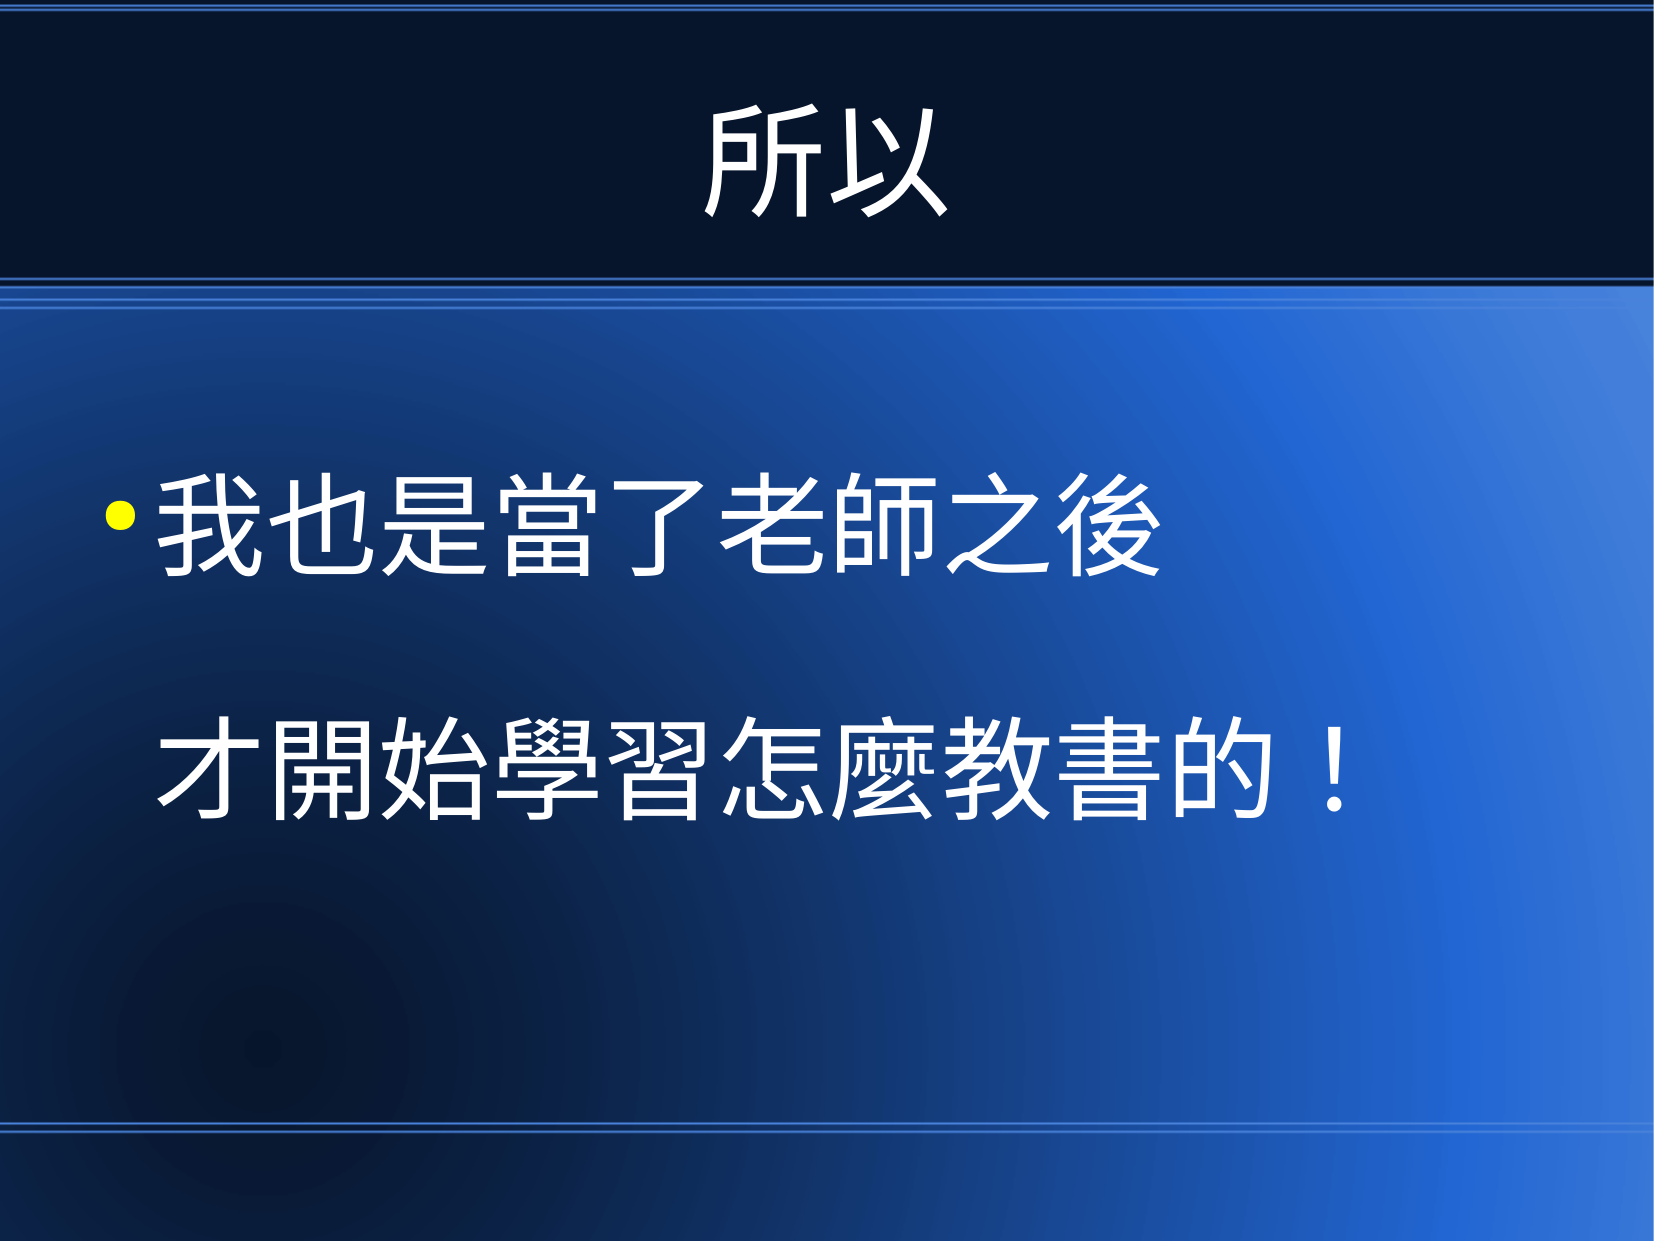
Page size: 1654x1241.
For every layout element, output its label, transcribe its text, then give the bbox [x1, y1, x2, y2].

title 所以 [82, 49, 1571, 257]
list 我也是當了老師之後 才開始學習怎麼教書的！ [82, 355, 1571, 1241]
picture [0, 0, 1654, 1241]
